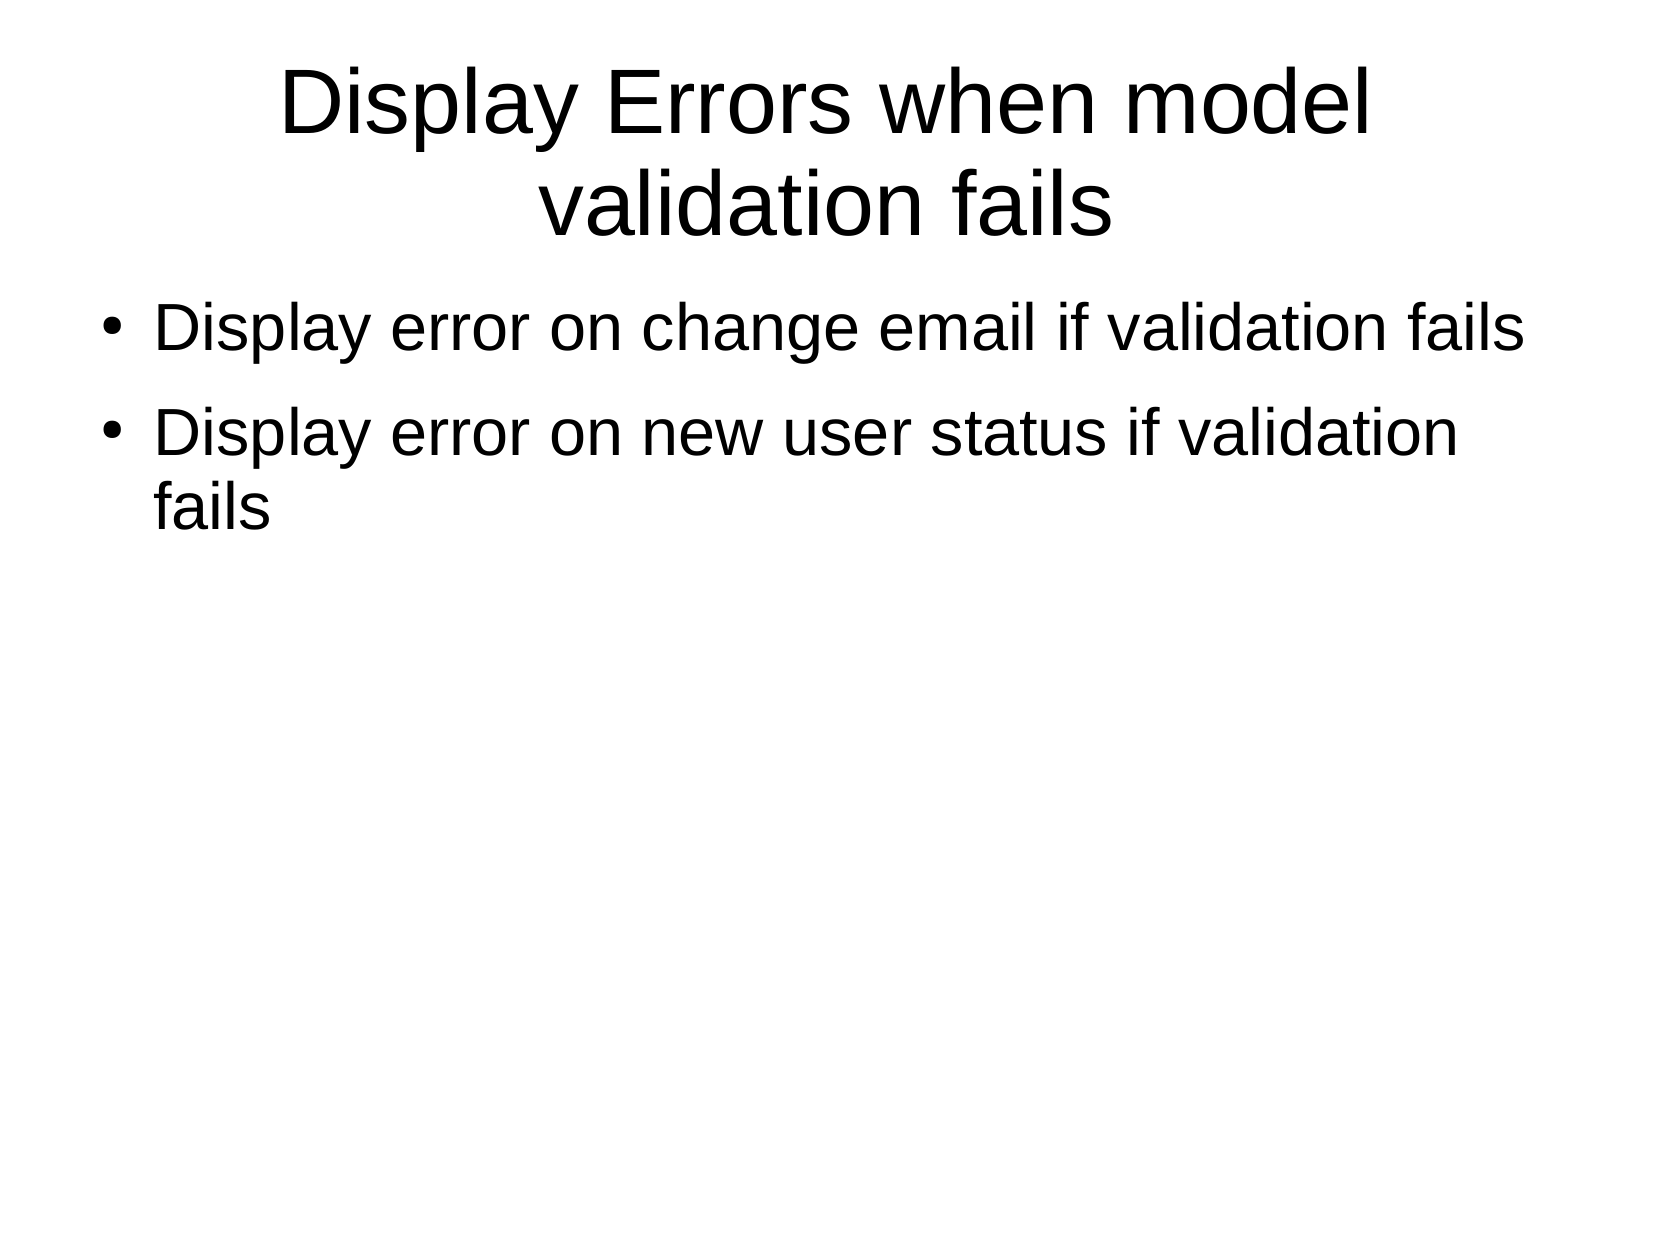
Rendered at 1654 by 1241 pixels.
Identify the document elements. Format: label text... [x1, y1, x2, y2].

list Display error on change email if validation fails Display error on new user status if validation fails [82, 290, 1571, 1010]
title Display Errors when model validation fails [82, 49, 1571, 257]
